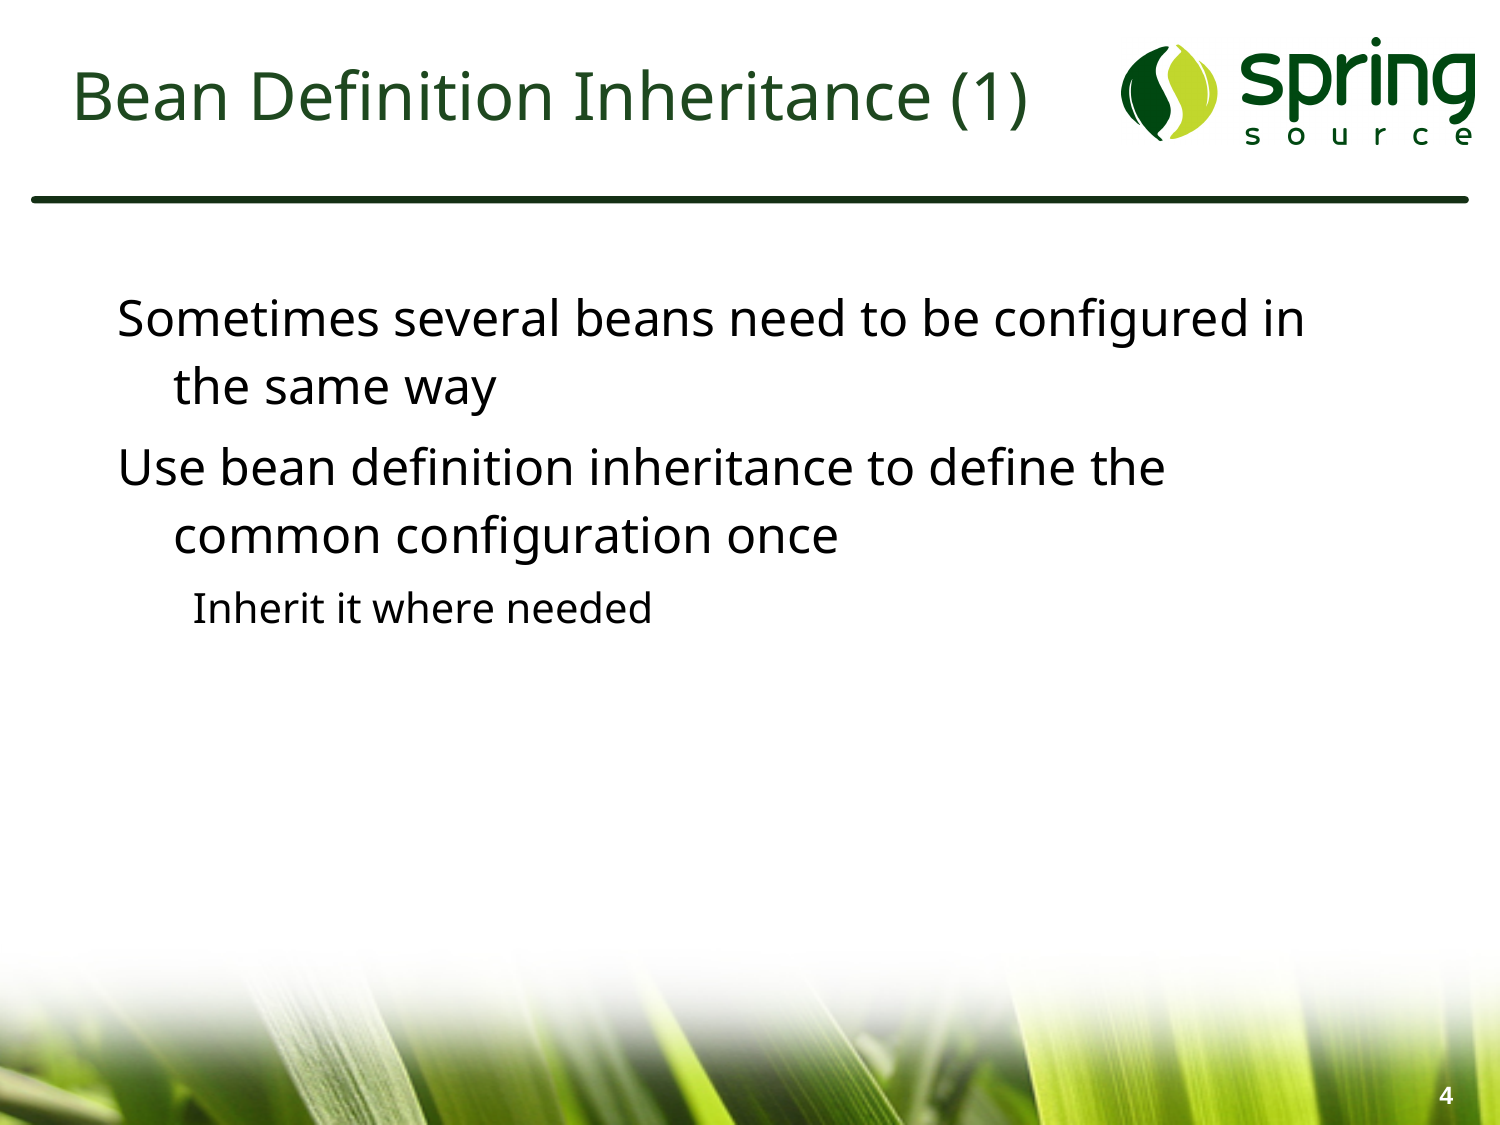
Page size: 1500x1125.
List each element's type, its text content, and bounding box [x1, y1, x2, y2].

title Bean Definition Inheritance (1) [56, 5, 1089, 184]
picture [1121, 37, 1475, 145]
list Sometimes several beans need to be configured in the same way Use bean definition inheritance to define the common configuration once Inherit it where needed [103, 275, 1394, 938]
picture [0, 944, 1500, 1125]
